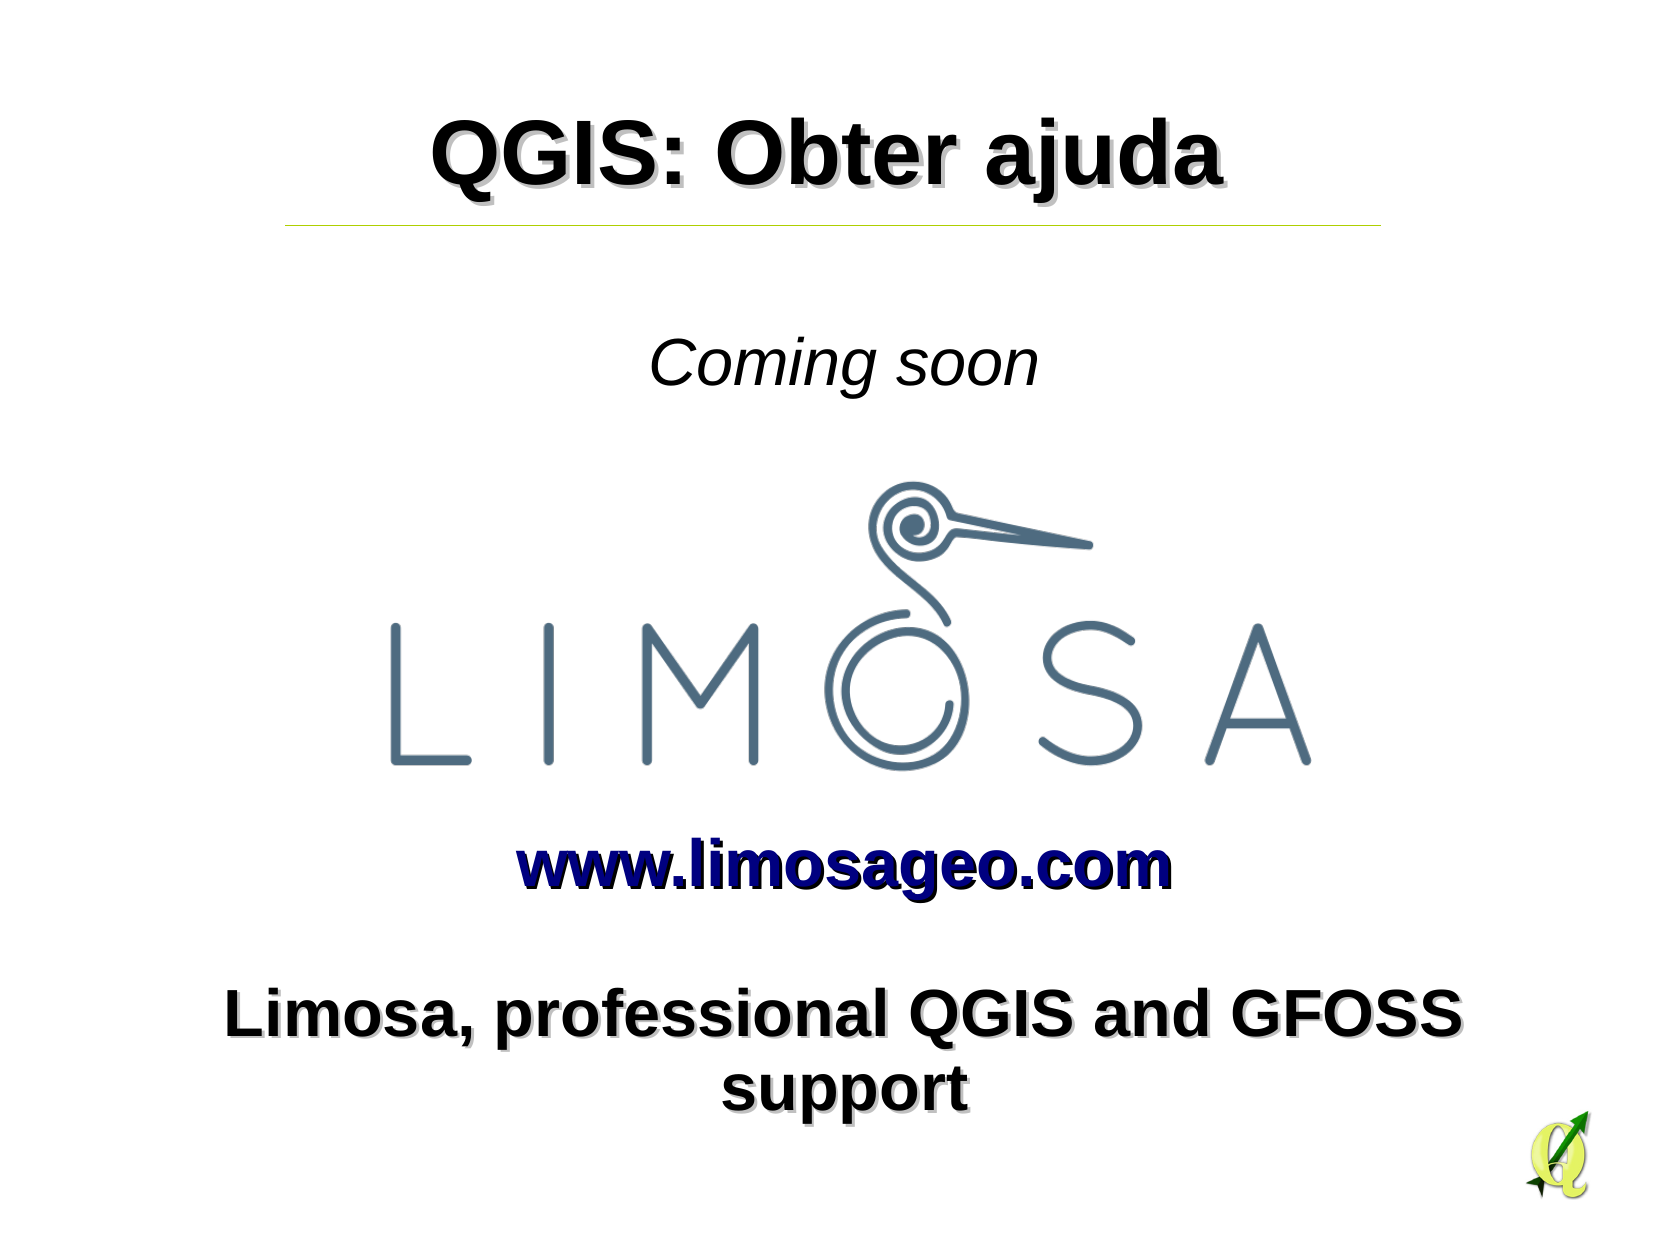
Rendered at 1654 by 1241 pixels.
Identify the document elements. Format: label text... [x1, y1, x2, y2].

picture [1500, 1109, 1621, 1201]
text_box www.limosageo.com Limosa, professional QGIS and GFOSS support [82, 825, 1571, 1126]
title QGIS: Obter ajuda [82, 49, 1571, 257]
subtitle Coming soon [82, 275, 1571, 451]
picture [379, 464, 1321, 780]
